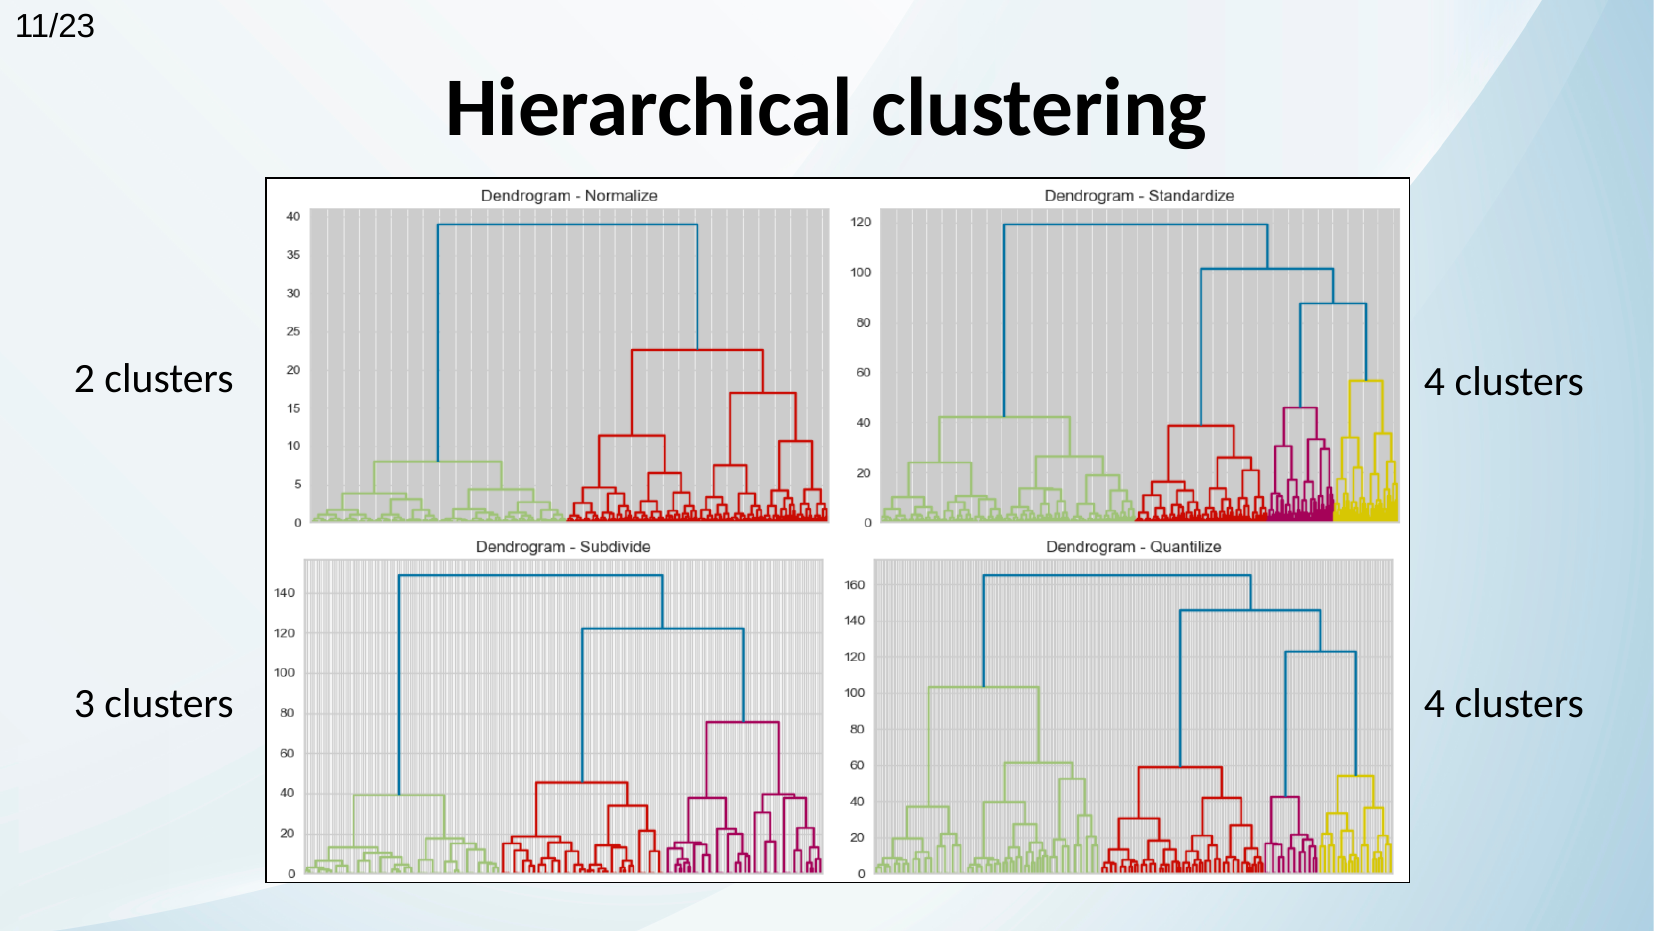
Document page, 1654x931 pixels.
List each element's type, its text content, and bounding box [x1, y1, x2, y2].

text_box 4 clusters [1409, 356, 1616, 414]
title Hierarchical clustering [82, 37, 1571, 193]
text_box 4 clusters [1409, 679, 1616, 736]
text_box 3 clusters [59, 679, 266, 736]
text_box 2 clusters [59, 354, 266, 411]
picture [0, 0, 1654, 931]
text_box 11/23 [0, 0, 119, 60]
